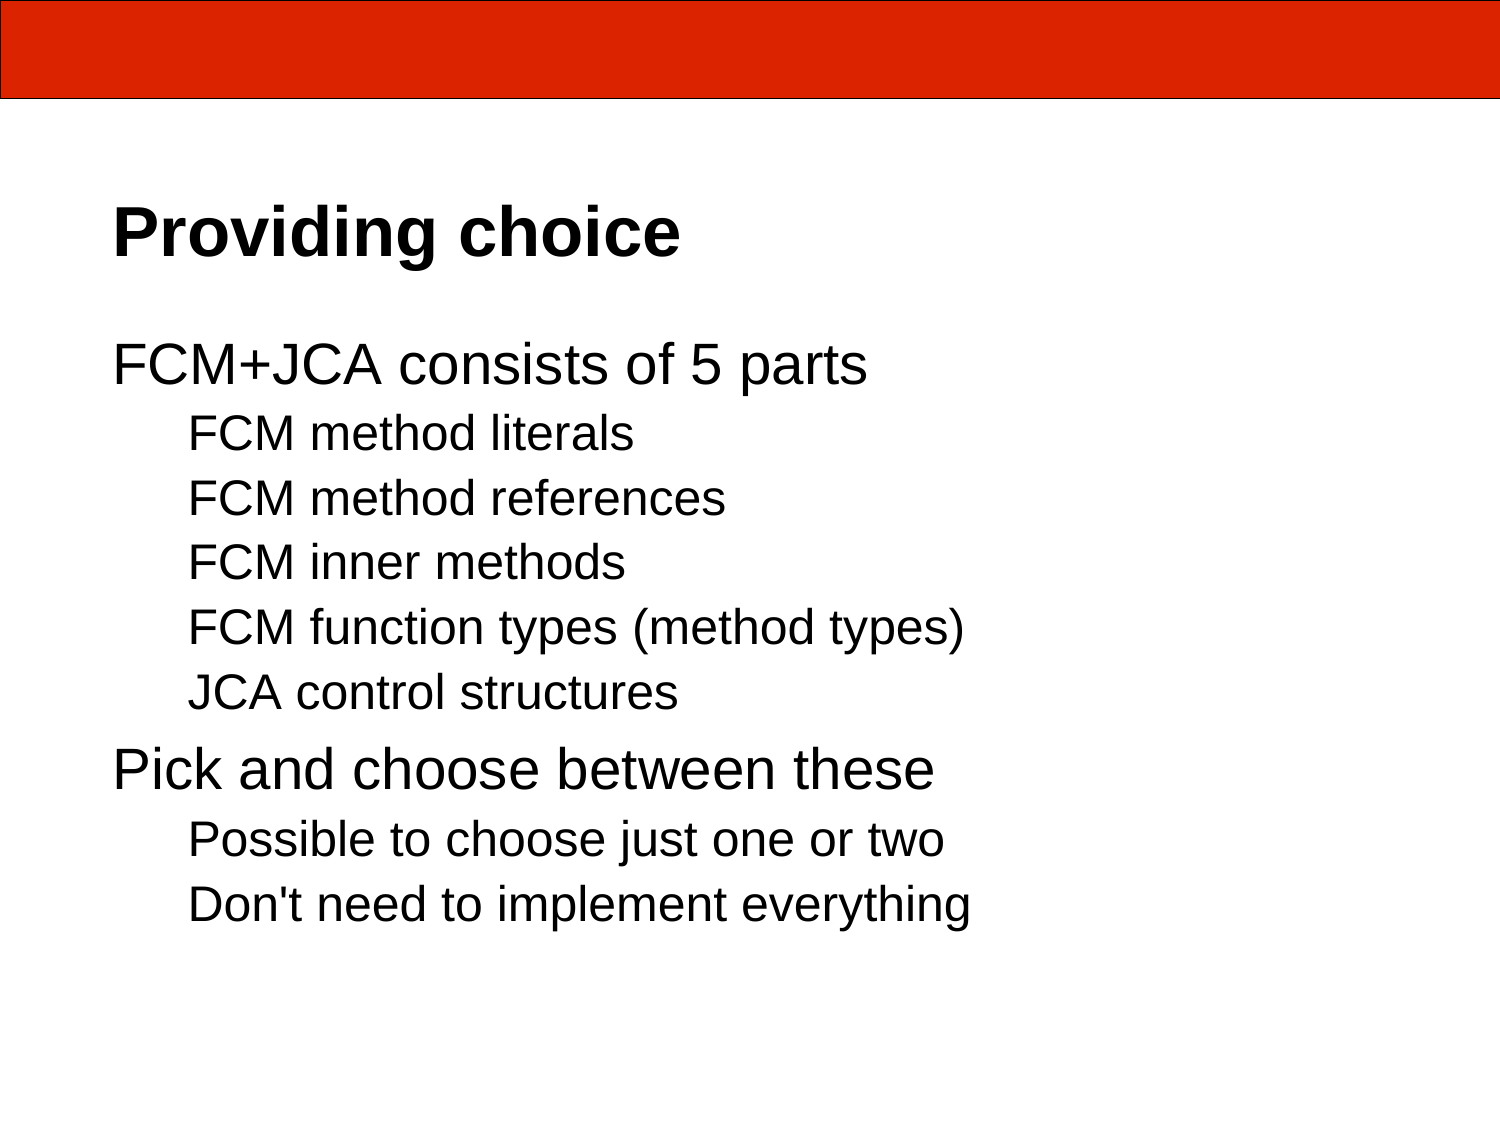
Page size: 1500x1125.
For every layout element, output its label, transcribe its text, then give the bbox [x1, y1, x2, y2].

title Providing choice [112, 119, 1417, 271]
list FCM+JCA consists of 5 parts FCM method literals FCM method references FCM inner methods FCM function types (method types) JCA control structures Pick and choose between these Possible to choose just one or two Don't need to implement everything [112, 337, 1463, 1030]
